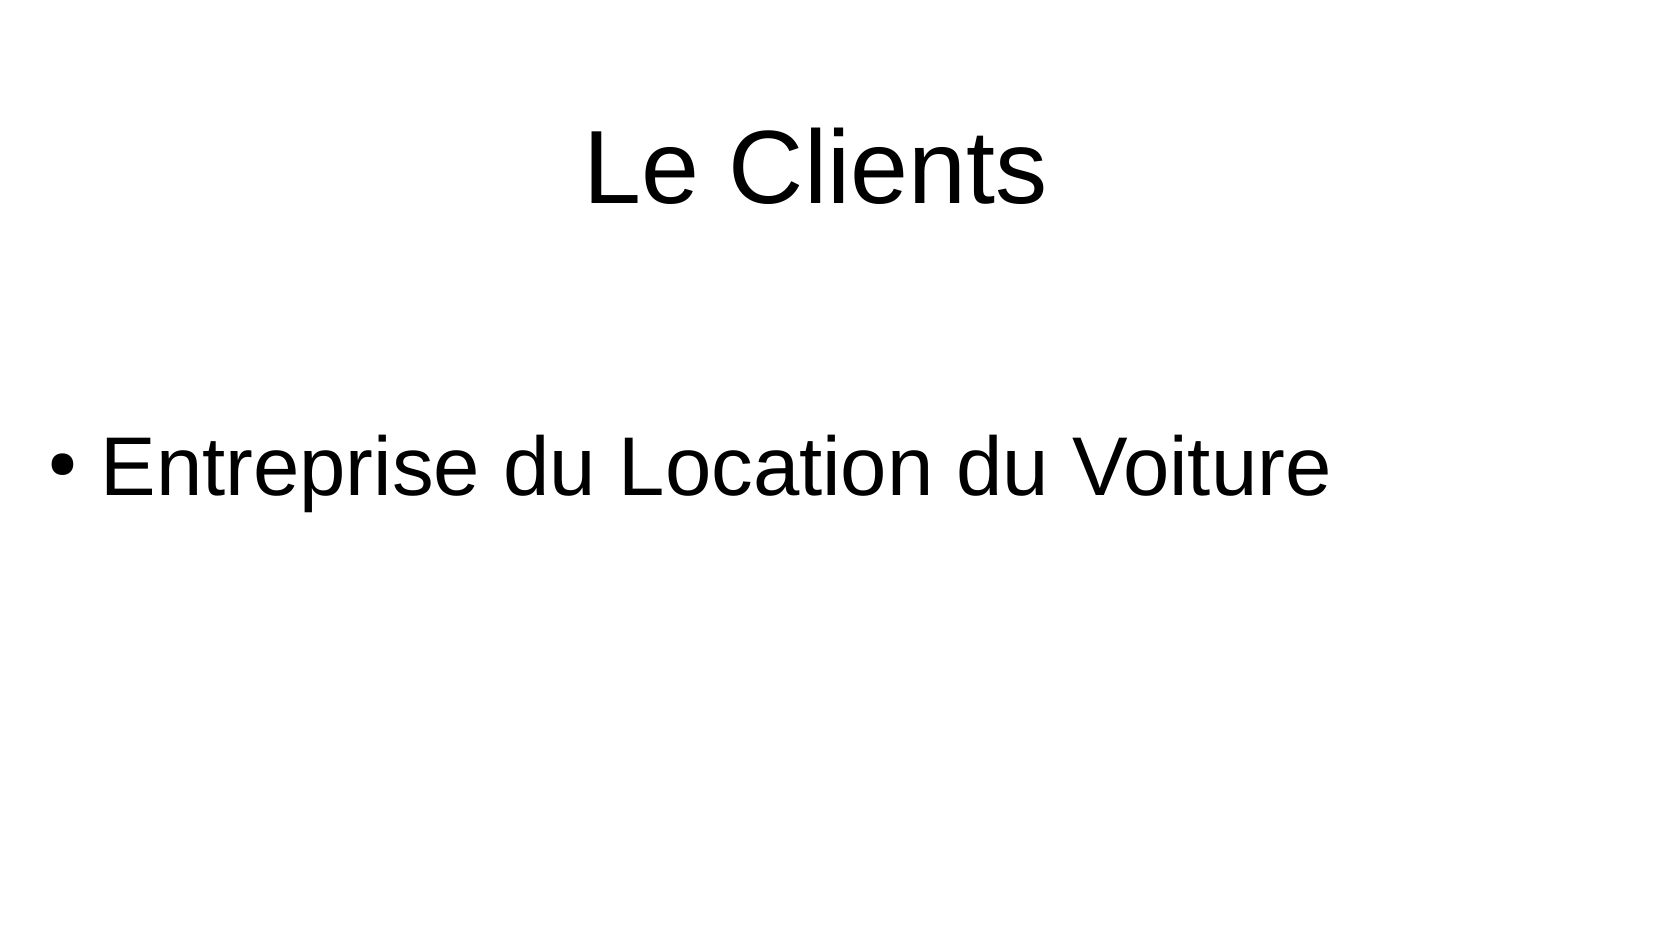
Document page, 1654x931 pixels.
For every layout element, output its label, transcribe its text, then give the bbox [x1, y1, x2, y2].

title Le Clients [71, 90, 1561, 246]
list Entreprise du Location du Voiture [30, 420, 1639, 593]
